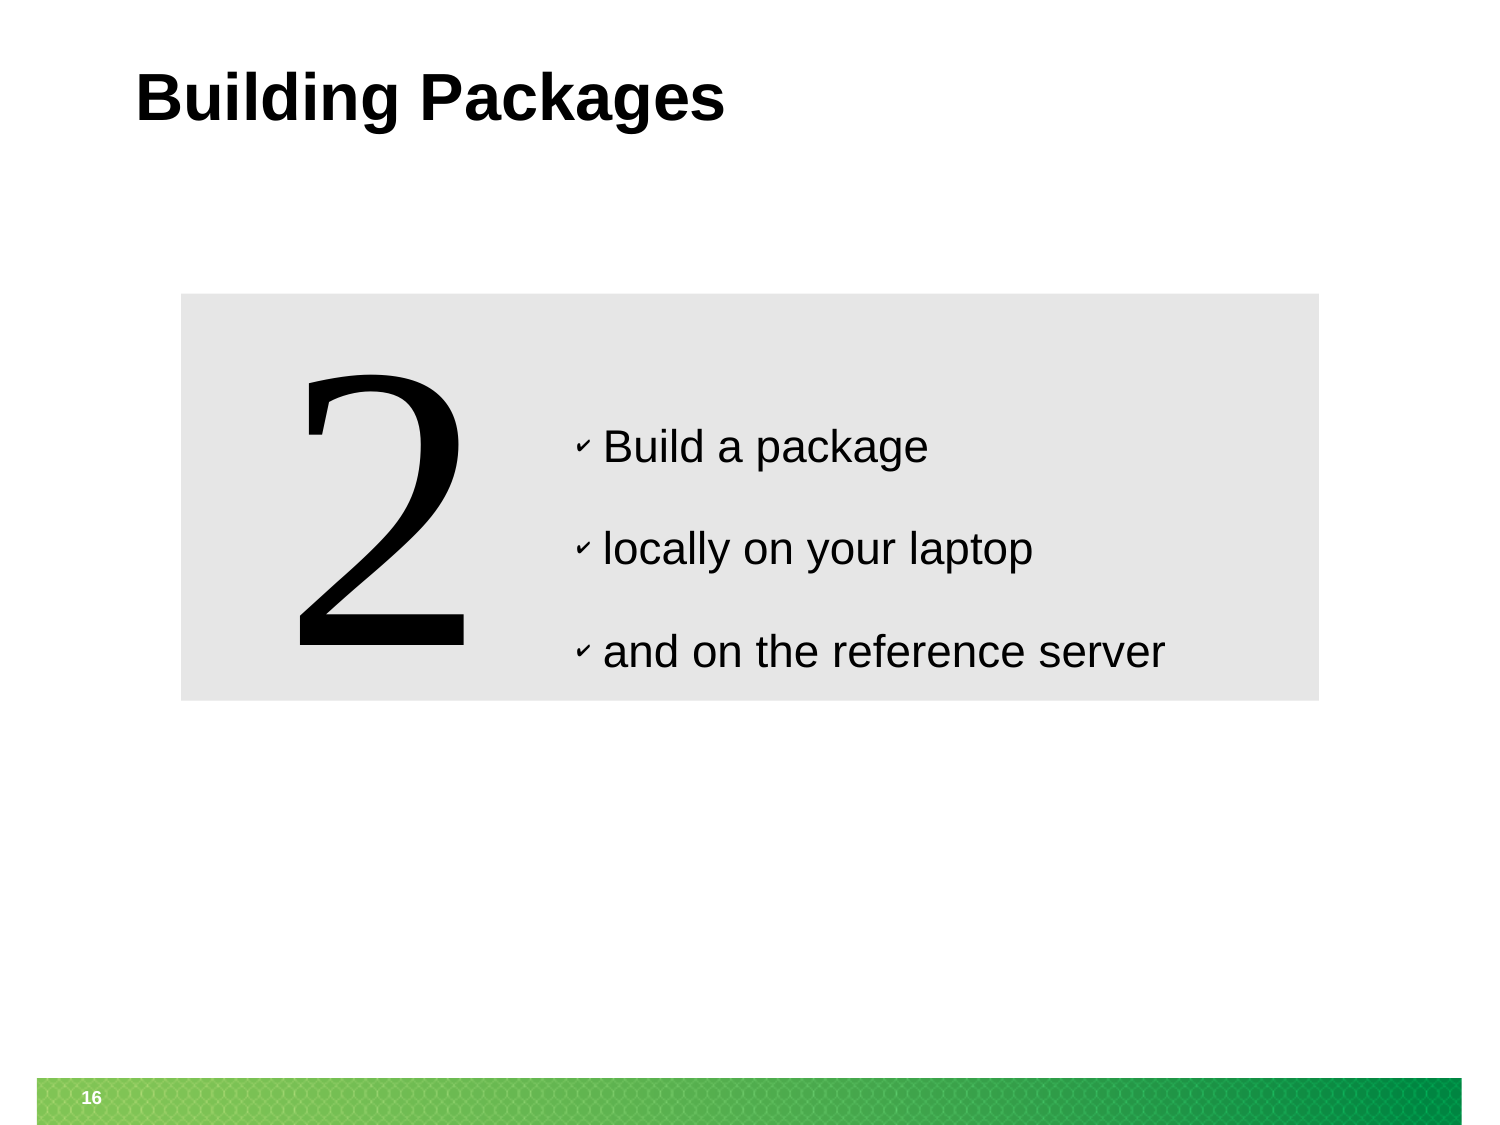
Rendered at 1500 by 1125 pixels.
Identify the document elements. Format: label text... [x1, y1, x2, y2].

text_box 2 [282, 258, 534, 716]
text_box Build a package locally on your laptop and on the reference server [576, 369, 1167, 626]
text_box [181, 293, 282, 701]
text_box [534, 293, 1319, 701]
picture [36, 1078, 1462, 1125]
title Building Packages [135, 41, 1372, 204]
